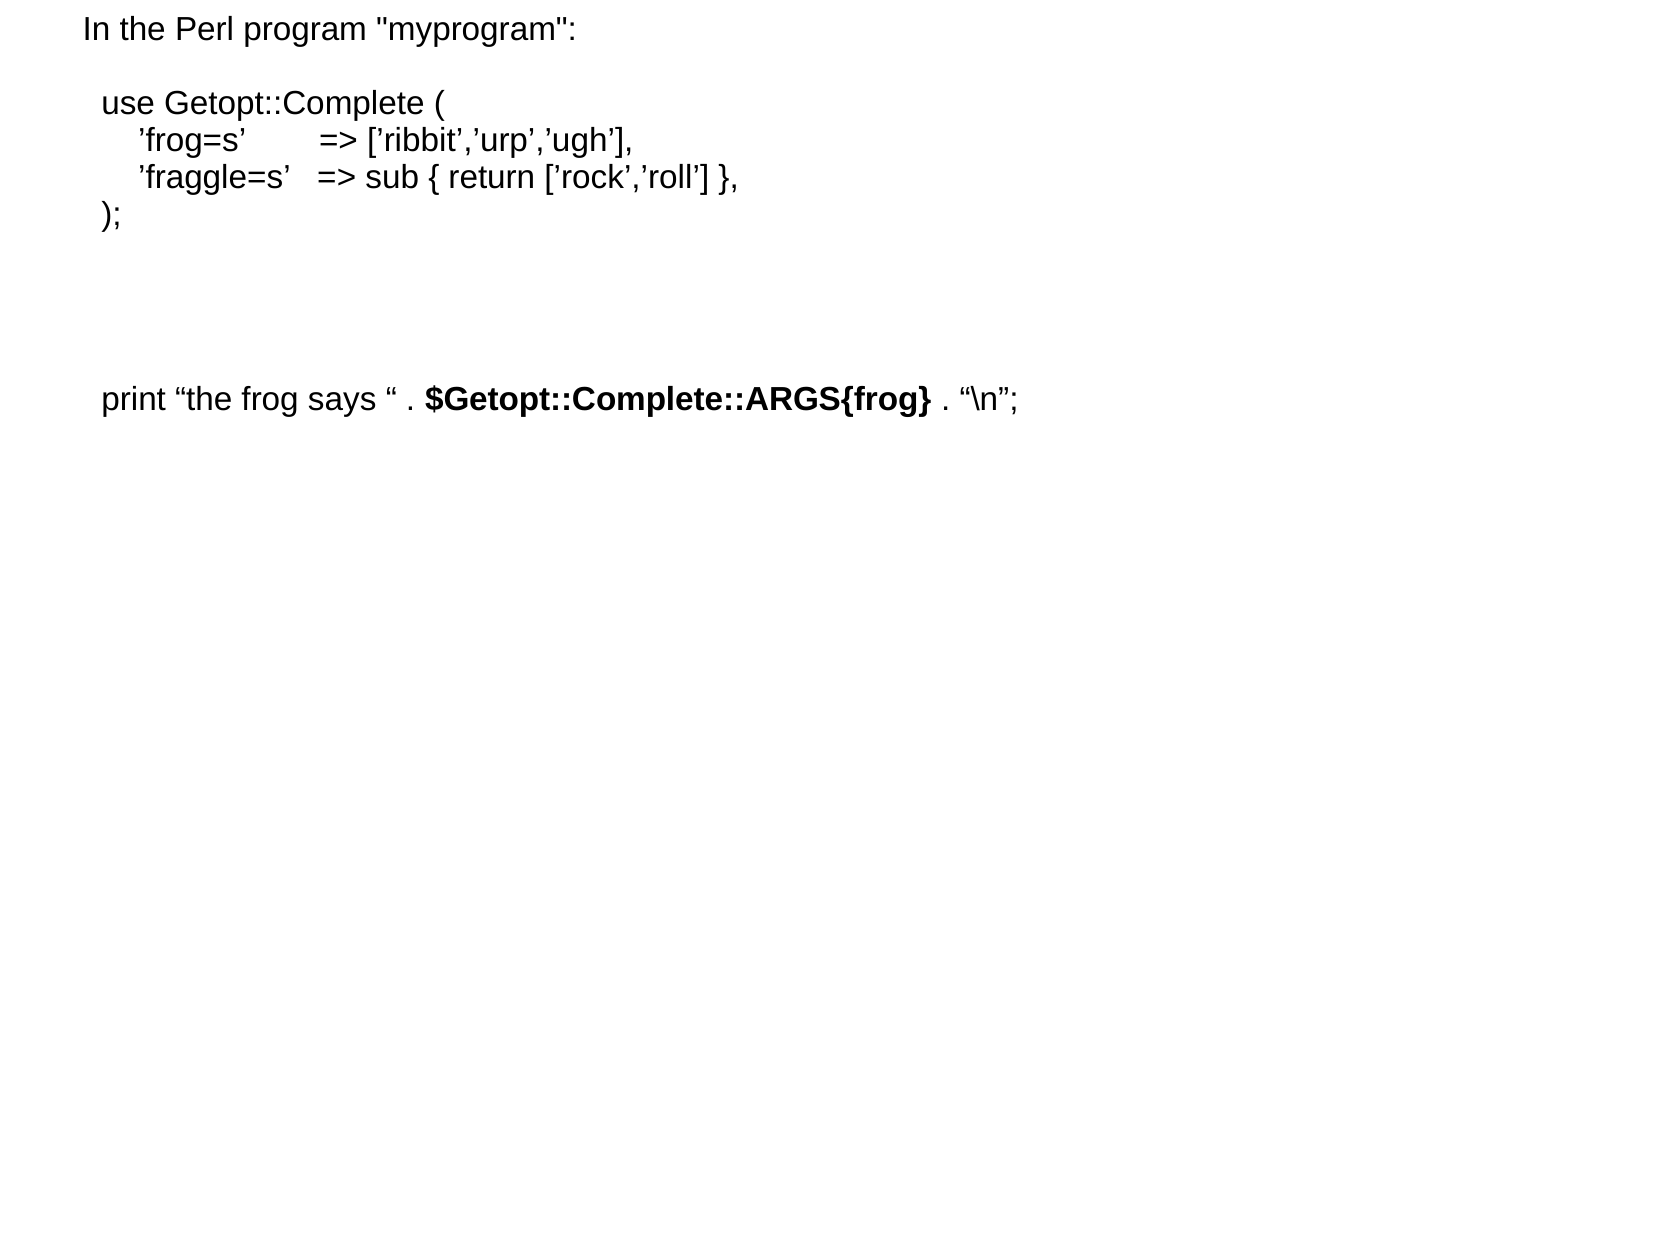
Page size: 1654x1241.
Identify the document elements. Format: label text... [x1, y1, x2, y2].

subtitle In the Perl program "myprogram": use Getopt::Complete ( ’frog=s’ => [’ribbit’,’urp’,’ugh’], ’fraggle=s’ => sub { return [’rock’,’roll’] }, ); print “the frog says “ . $Getopt::Complete::ARGS{frog} . “\n”; [82, 10, 1571, 1070]
